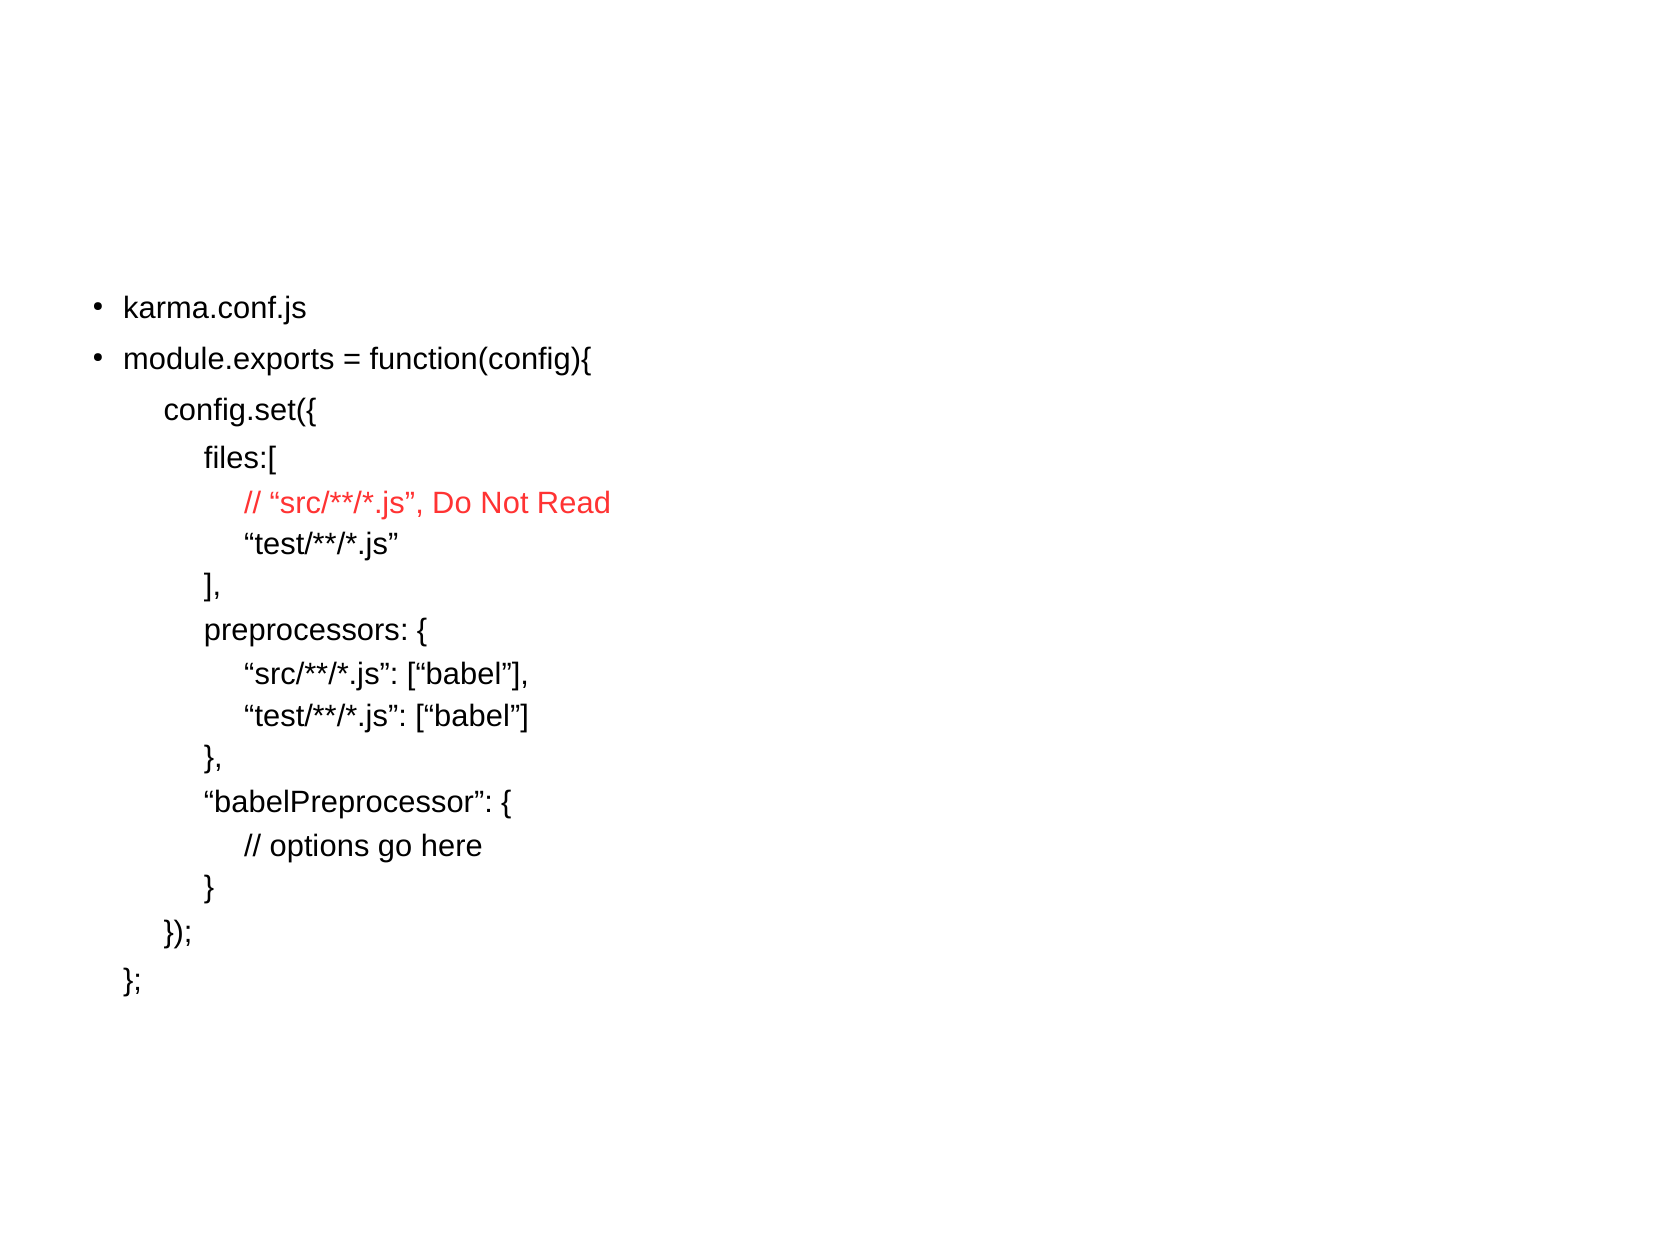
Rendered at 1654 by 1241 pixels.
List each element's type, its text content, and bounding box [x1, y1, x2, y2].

list karma.conf.js module.exports = function(config){ config.set({ files:[ // “src/**/*.js”, Do Not Read “test/**/*.js” ], preprocessors: { “src/**/*.js”: [“babel”], “test/**/*.js”: [“babel”] }, “babelPreprocessor”: { // options go here } }); }; [82, 290, 1571, 1010]
